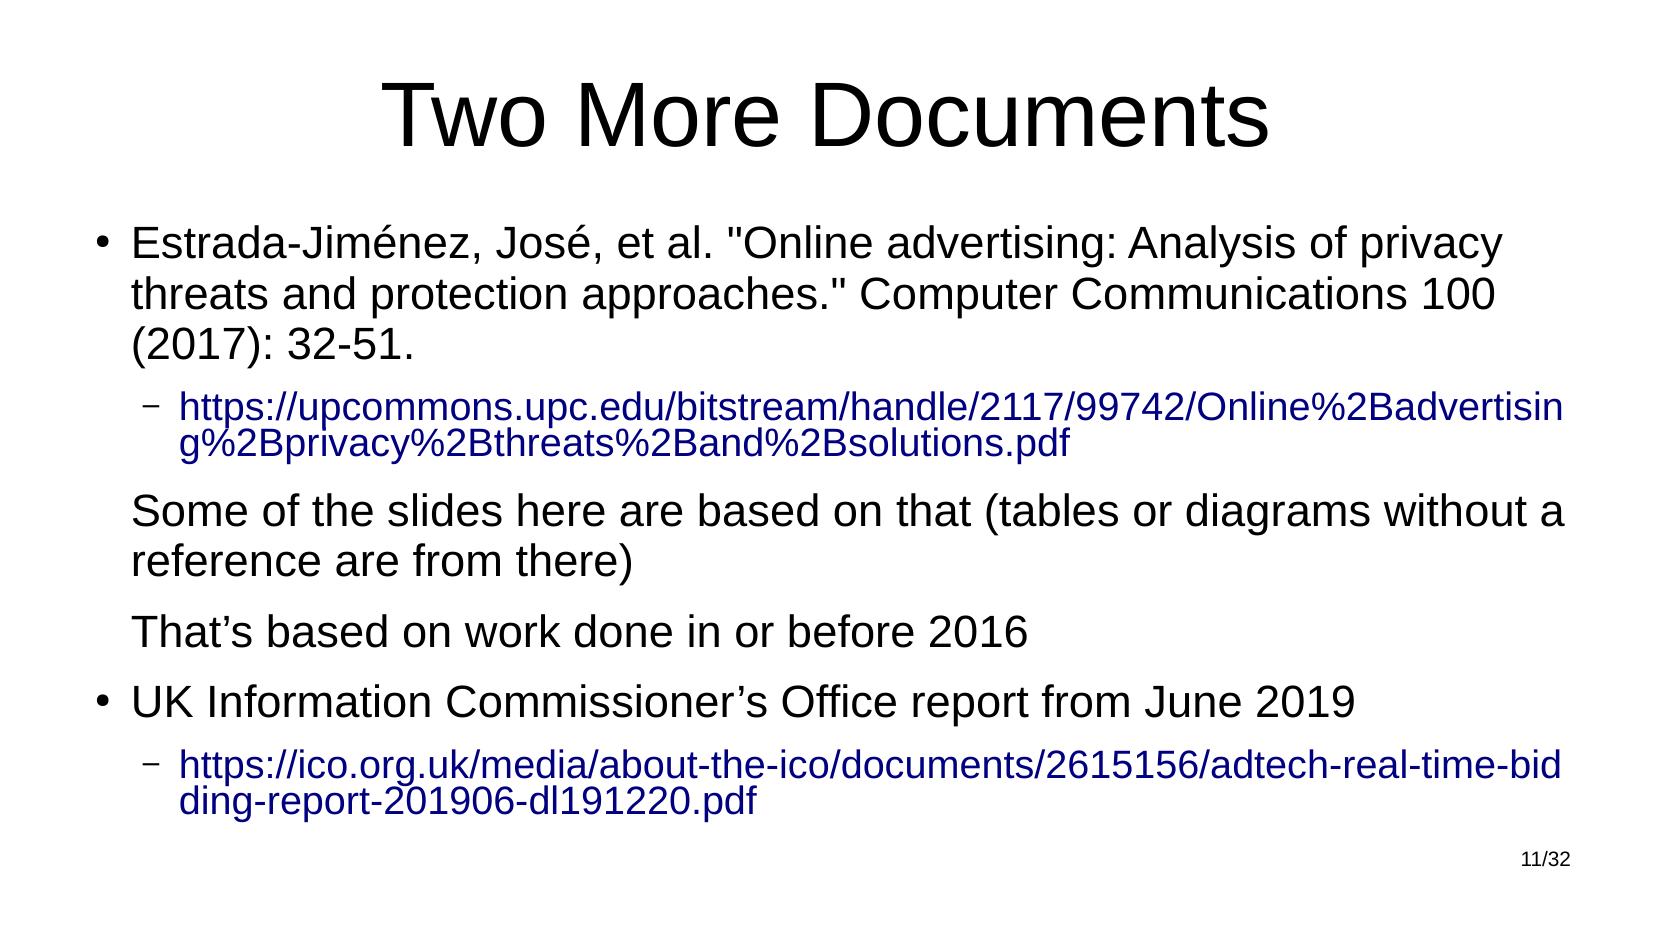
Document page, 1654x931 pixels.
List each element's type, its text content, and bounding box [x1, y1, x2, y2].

list Estrada-Jiménez, José, et al. "Online advertising: Analysis of privacy threats and protection approaches." Computer Communications 100 (2017): 32-51. https://upcommons.upc.edu/bitstream/handle/2117/99742/Online%2Badvertising%2Bprivacy%2Bthreats%2Band%2Bsolutions.pdf Some of the slides here are based on that (tables or diagrams without a reference are from there) That’s based on work done in or before 2016 UK Information Commissioner’s Office report from June 2019 https://ico.org.uk/media/about-the-ico/documents/2615156/adtech-real-time-bidding-report-201906-dl191220.pdf [82, 217, 1571, 758]
title Two More Documents [82, 37, 1571, 193]
